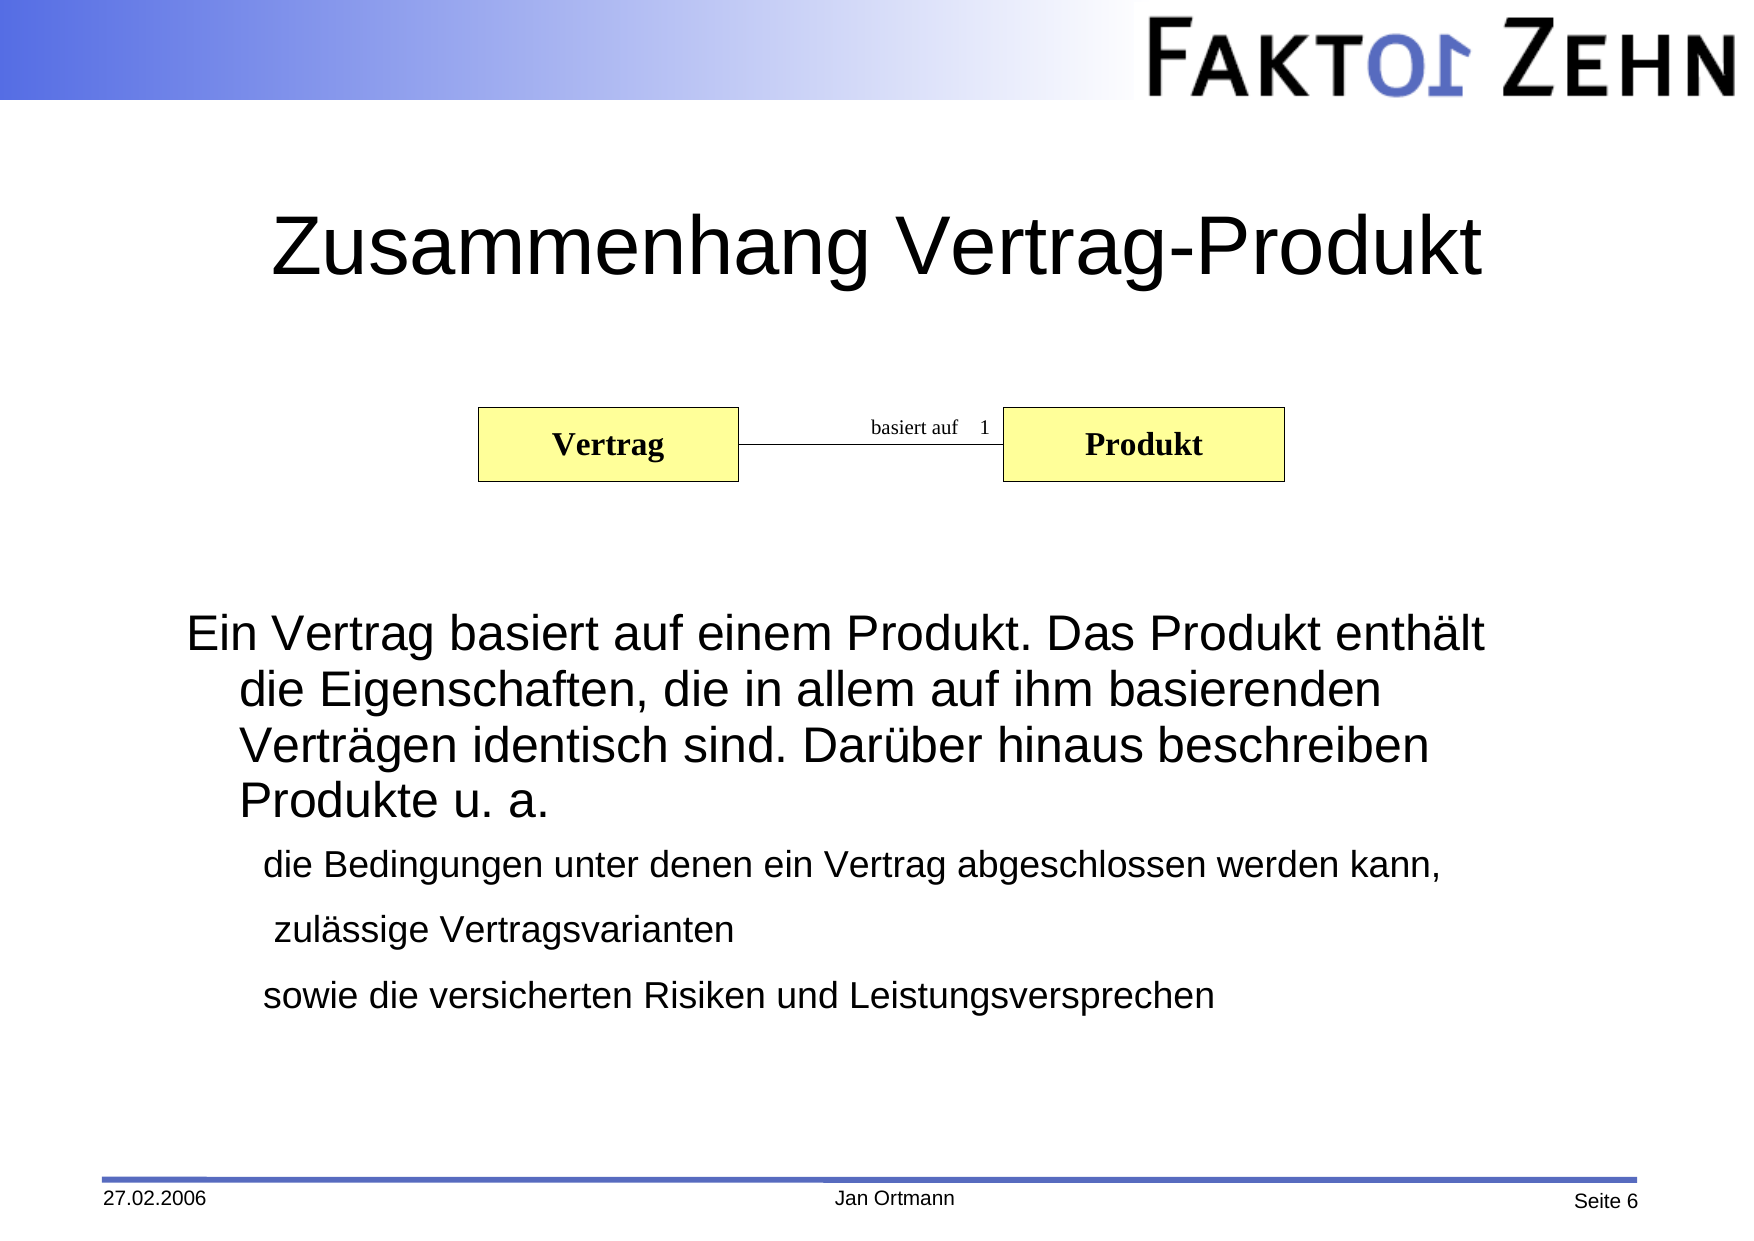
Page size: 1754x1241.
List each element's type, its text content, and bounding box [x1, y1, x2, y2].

list Ein Vertrag basiert auf einem Produkt. Das Produkt enthält die Eigenschaften, die in allem auf ihm basierenden Verträgen identisch sind. Darüber hinaus beschreiben Produkte u. a. die Bedingungen unter denen ein Vertrag abgeschlossen werden kann, zulässige Vertragsvarianten sowie die versicherten Risiken und Leistungsversprechen [168, 605, 1565, 1054]
text_box Vertrag [478, 407, 739, 482]
picture [1133, 2, 1749, 105]
text_box basiert auf 1 [871, 416, 992, 440]
text_box Produkt [1003, 407, 1285, 482]
title Zusammenhang Vertrag-Produkt [179, 142, 1576, 349]
